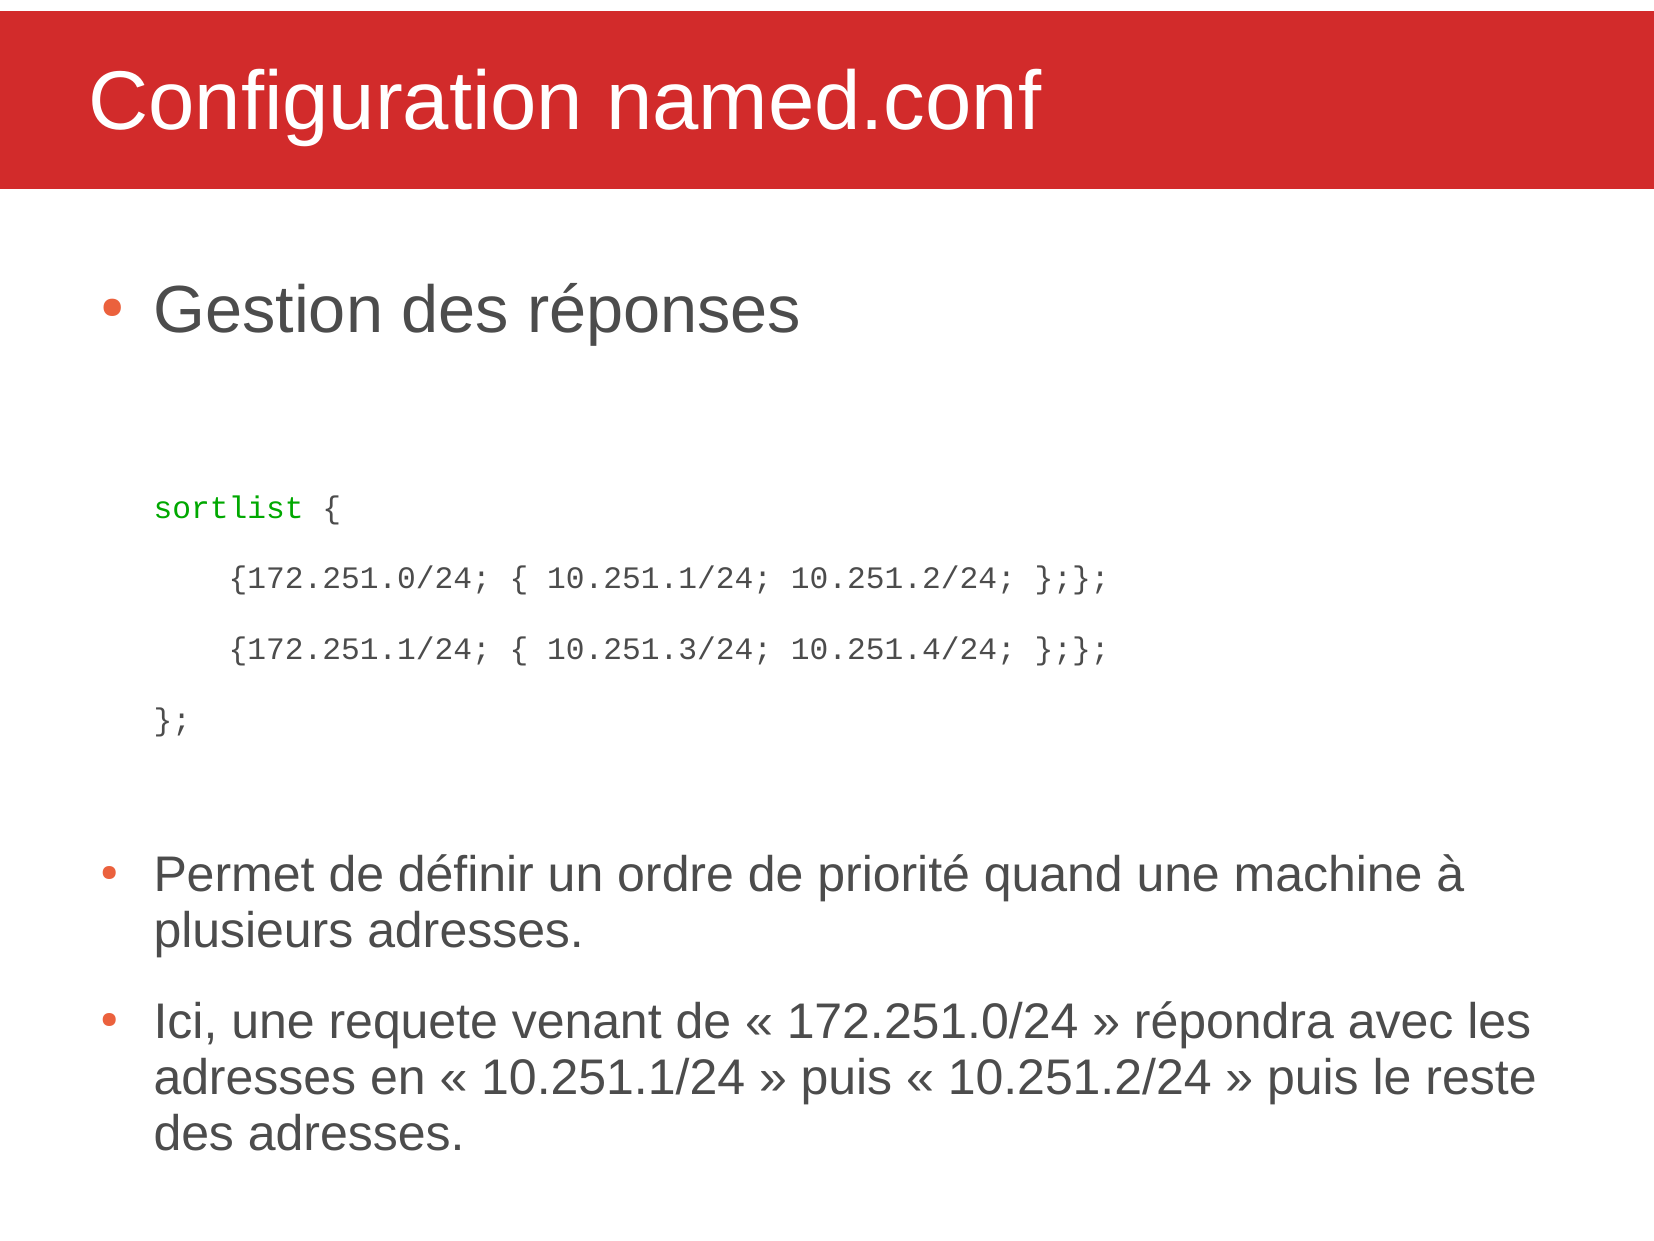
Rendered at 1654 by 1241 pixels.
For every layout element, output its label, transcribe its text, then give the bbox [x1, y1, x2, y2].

list Gestion des réponses sortlist { {172.251.0/24; { 10.251.1/24; 10.251.2/24; };}; {172.251.1/24; { 10.251.3/24; 10.251.4/24; };}; }; Permet de définir un ordre de priorité quand une machine à plusieurs adresses. Ici, une requete venant de « 172.251.0/24 » répondra avec les adresses en « 10.251.1/24 » puis « 10.251.2/24 » puis le reste des adresses. [82, 271, 1571, 1182]
title Configuration named.conf [0, 11, 1654, 189]
